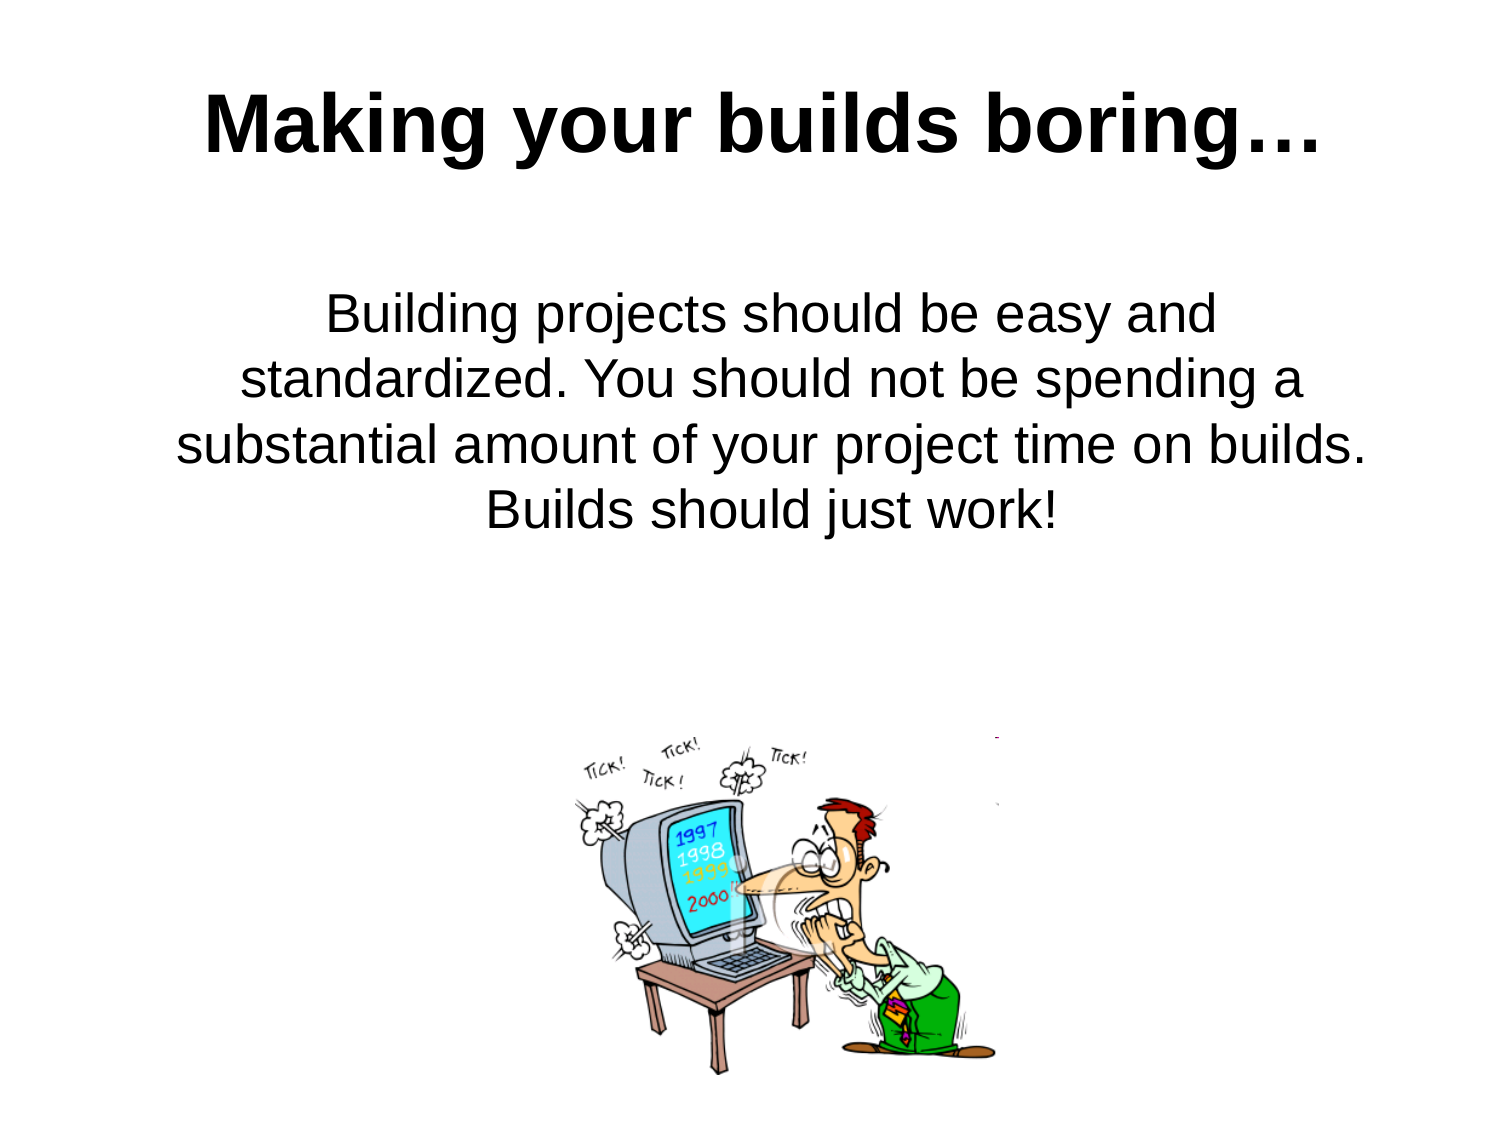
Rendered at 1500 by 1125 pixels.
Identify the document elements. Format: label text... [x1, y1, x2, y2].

picture [575, 737, 999, 1075]
list Building projects should be easy and standardized. You should not be spending a substantial amount of your project time on builds. Builds should just work! [75, 204, 1395, 1075]
title Making your builds boring… [75, 44, 1425, 177]
